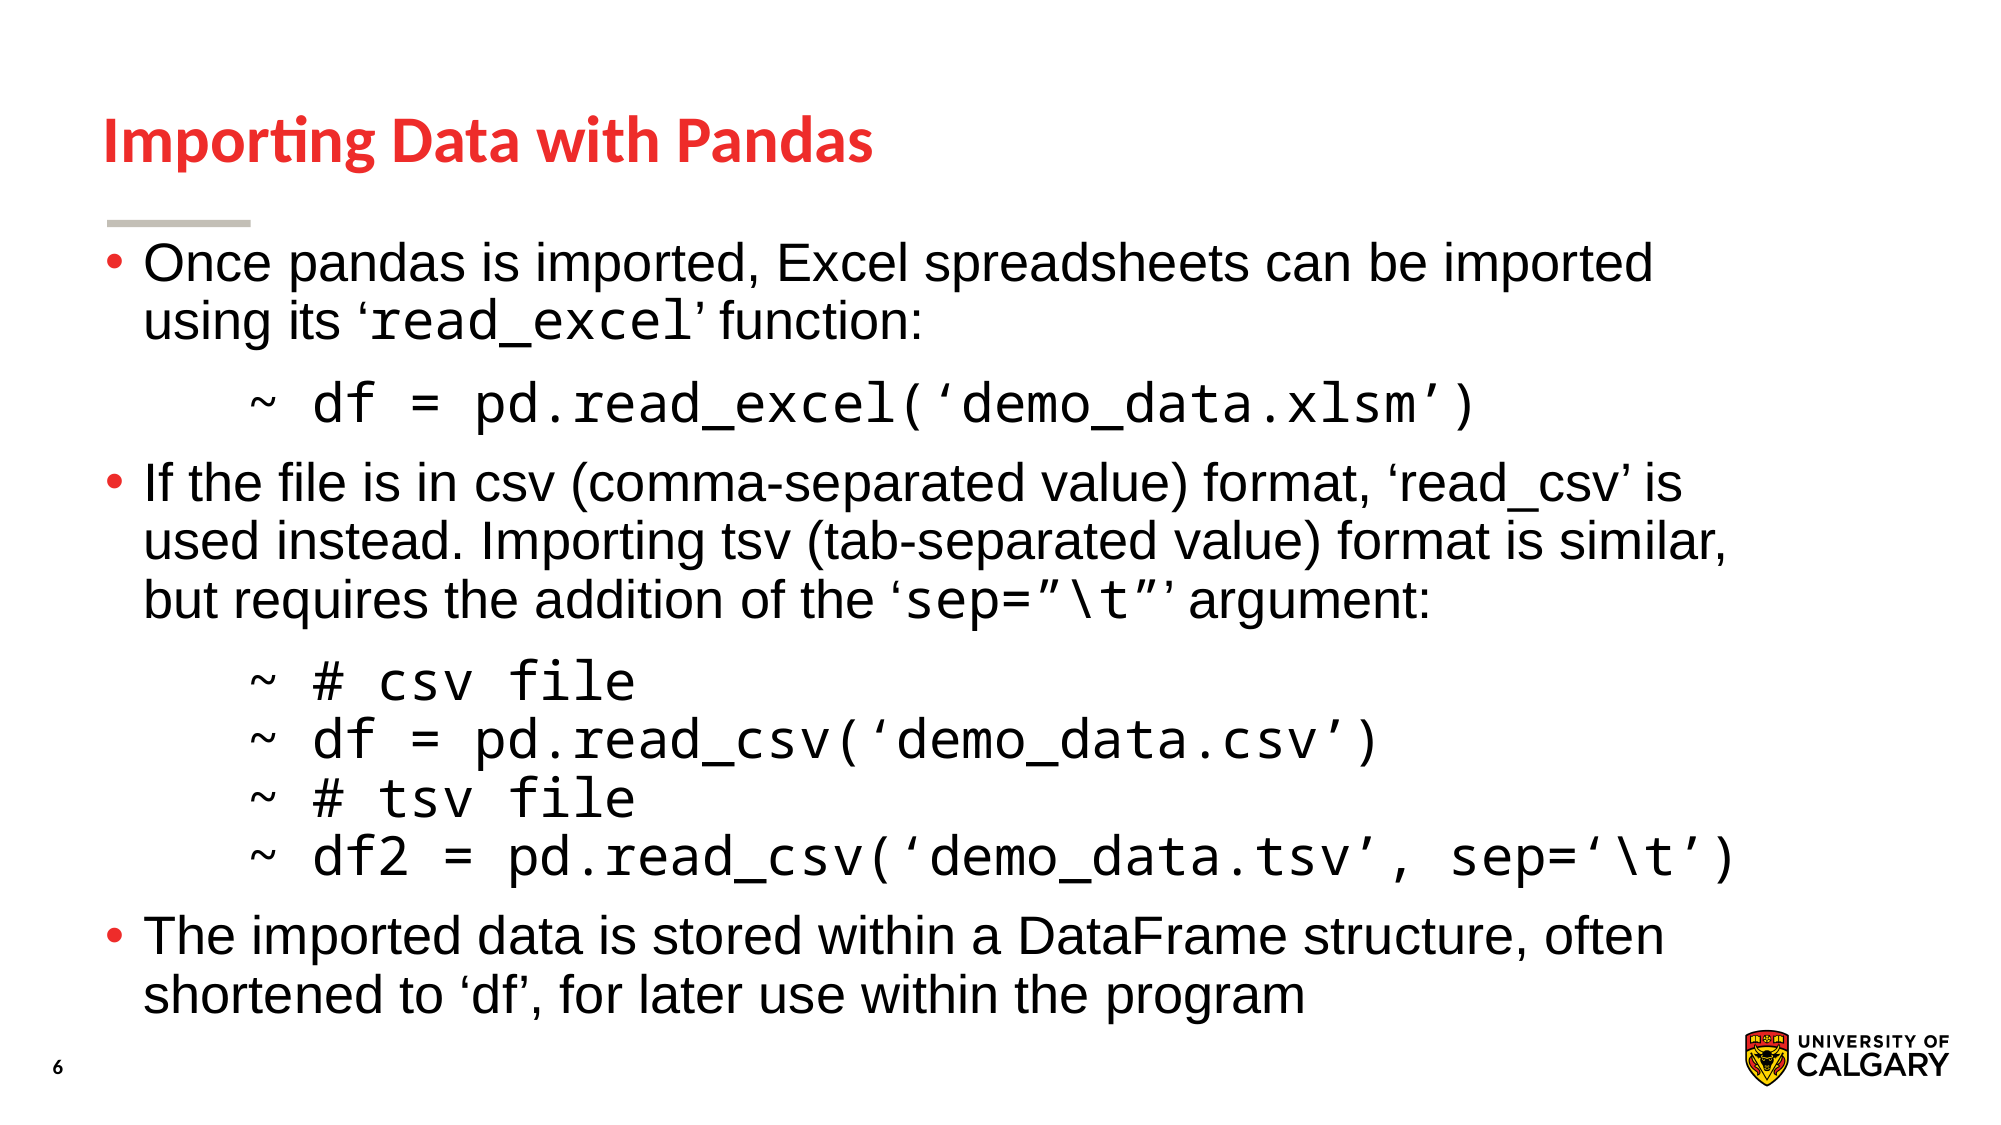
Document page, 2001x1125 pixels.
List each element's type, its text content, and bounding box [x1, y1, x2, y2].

title Importing Data with Pandas [87, 60, 1774, 222]
list Once pandas is imported, Excel spreadsheets can be imported using its ‘read_excel’ function: ~ df = pd.read_excel(‘demo_data.xlsm’) If the file is in csv (comma-separated value) format, ‘read_csv’ is used instead. Importing tsv (tab-separated value) format is similar, but requires the addition of the ‘sep=”\t”’ argument: ~ # csv file ~ df = pd.read_csv(‘demo_data.csv’) ~ # tsv file ~ df2 = pd.read_csv(‘demo_data.tsv’, sep=‘\t’) The imported data is stored within a DataFrame structure, often shortened to ‘df’, for later use within the program [91, 227, 1774, 941]
picture [1722, 1012, 1972, 1099]
